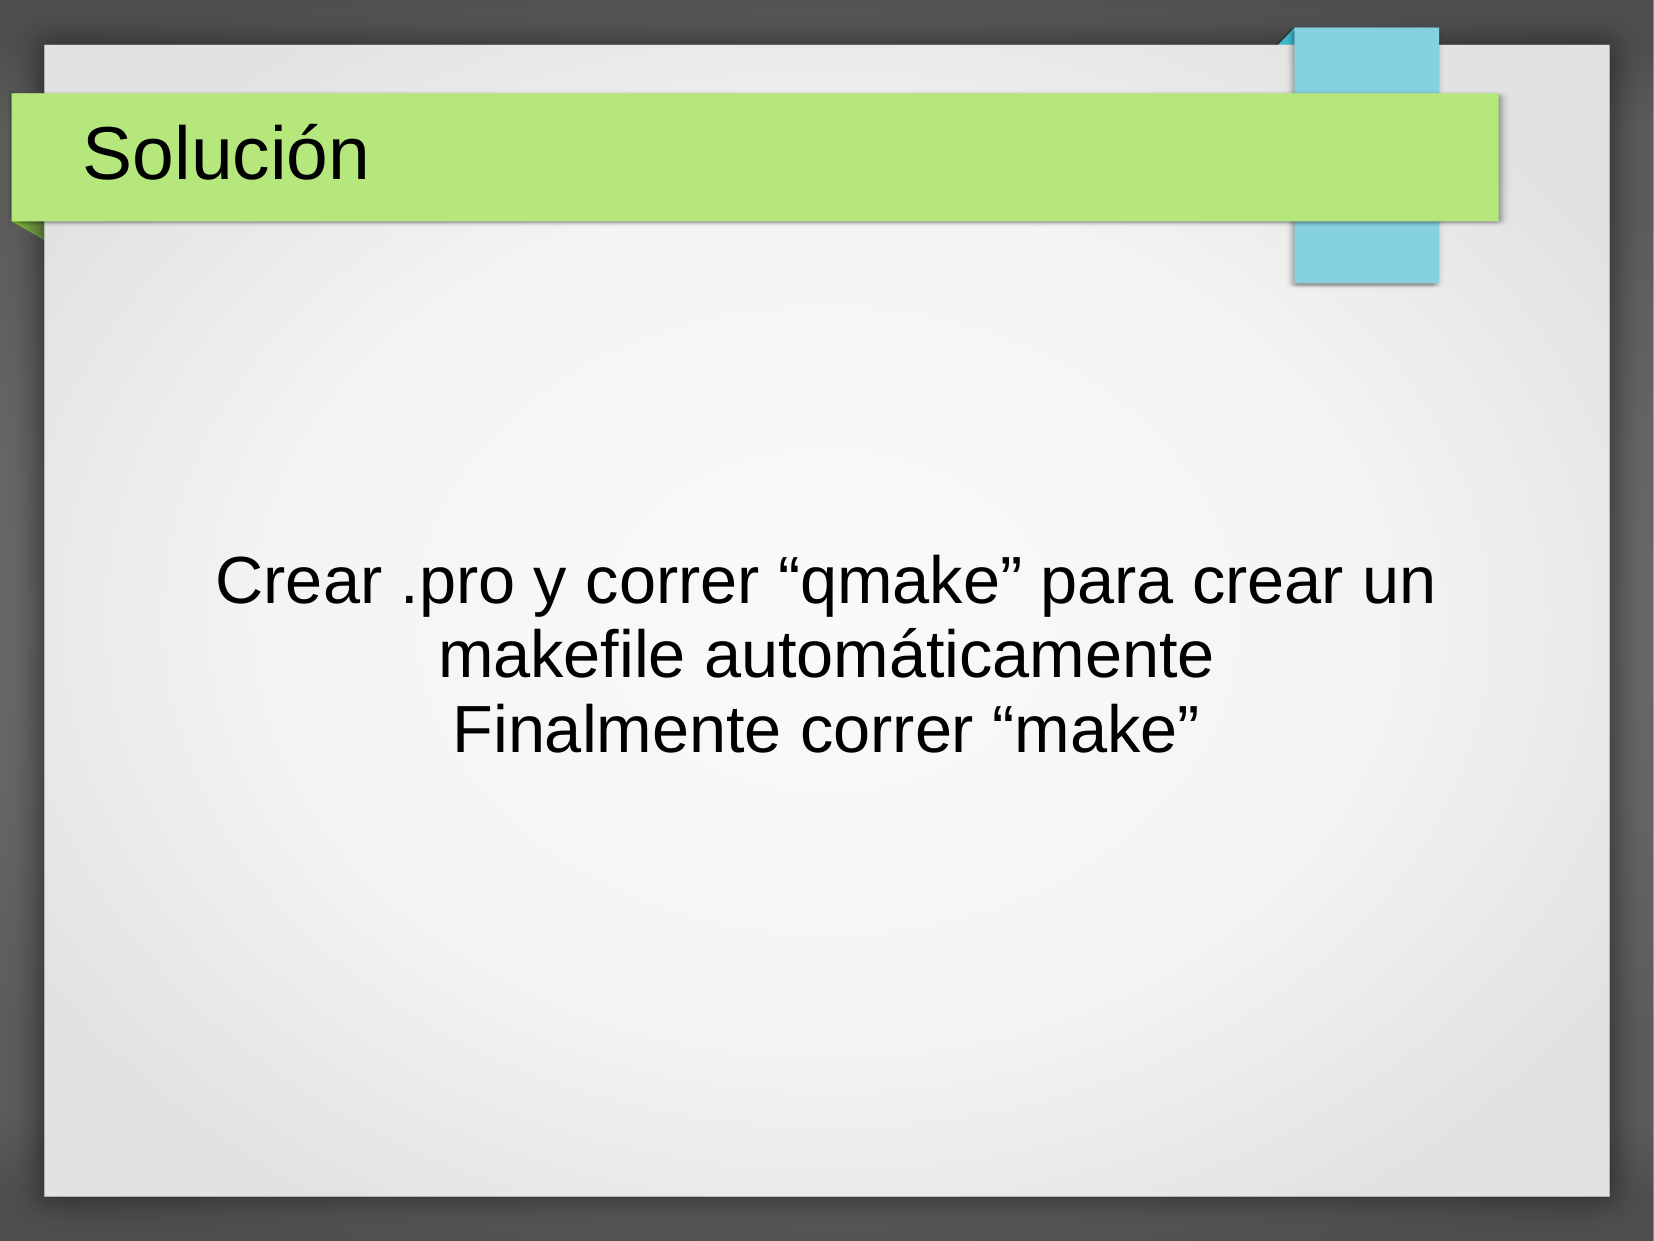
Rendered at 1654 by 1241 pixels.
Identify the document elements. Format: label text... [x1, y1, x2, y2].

picture [0, 0, 1654, 1241]
subtitle Crear .pro y correr “qmake” para crear un makefile automáticamente Finalmente correr “make” [82, 295, 1571, 1015]
title Solución [82, 94, 1264, 213]
